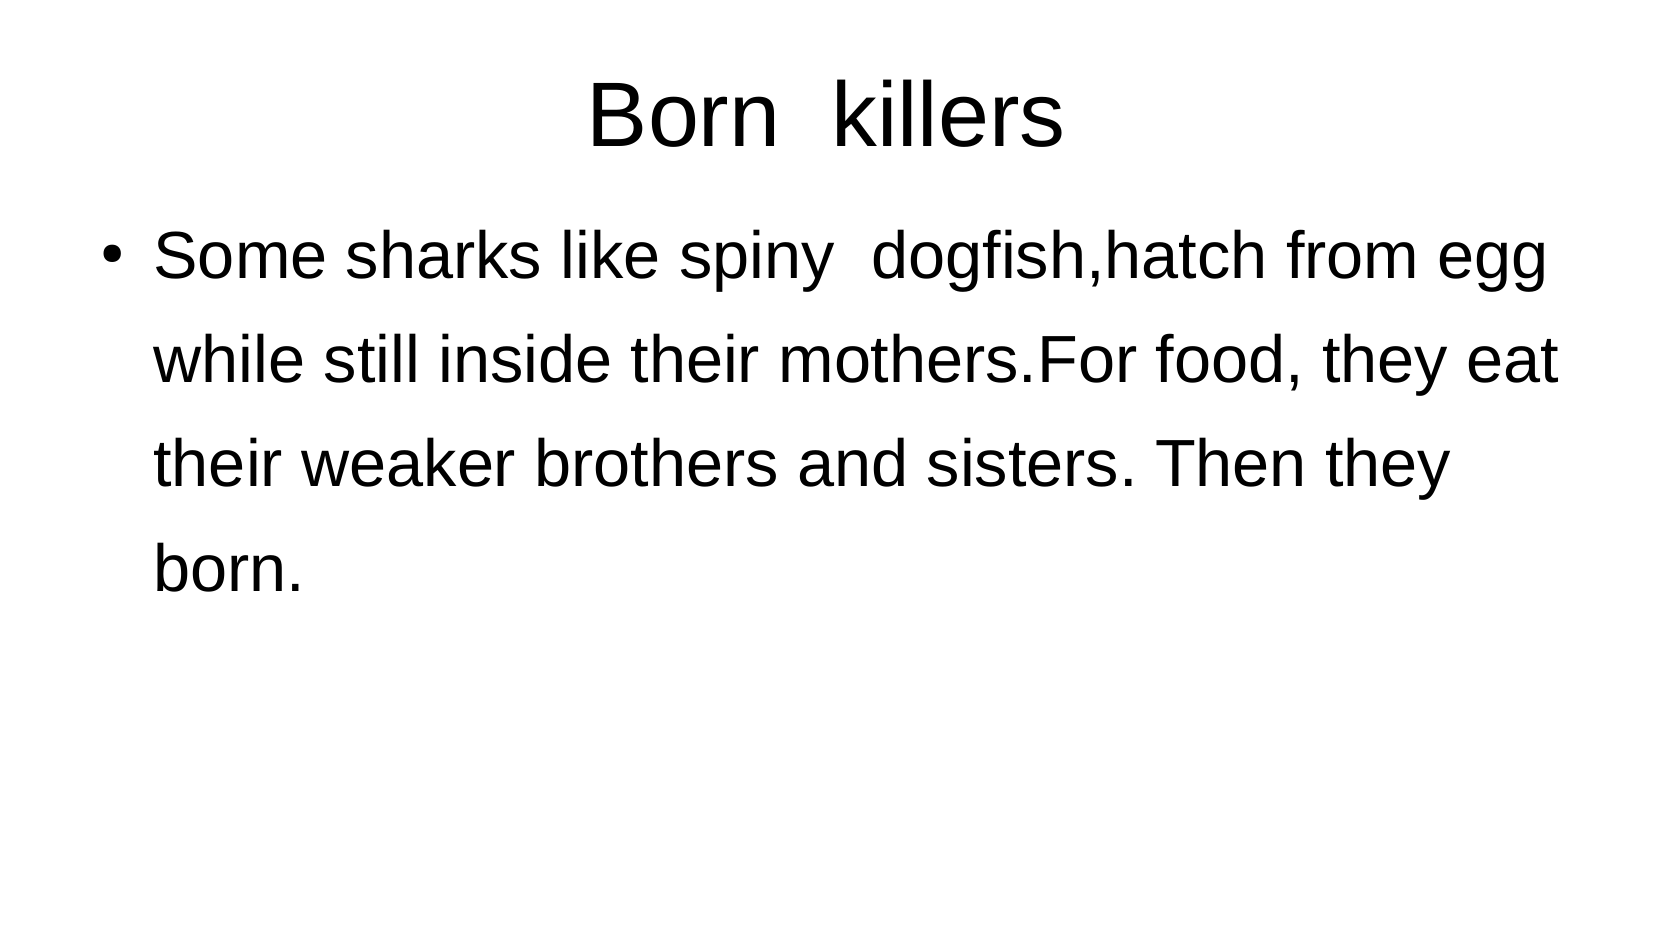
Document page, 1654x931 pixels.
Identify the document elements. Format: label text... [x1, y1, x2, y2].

title Born killers [82, 37, 1571, 193]
list Some sharks like spiny dogfish,hatch from egg while still inside their mothers.For food, they eat their weaker brothers and sisters. Then they born. [82, 217, 1571, 758]
